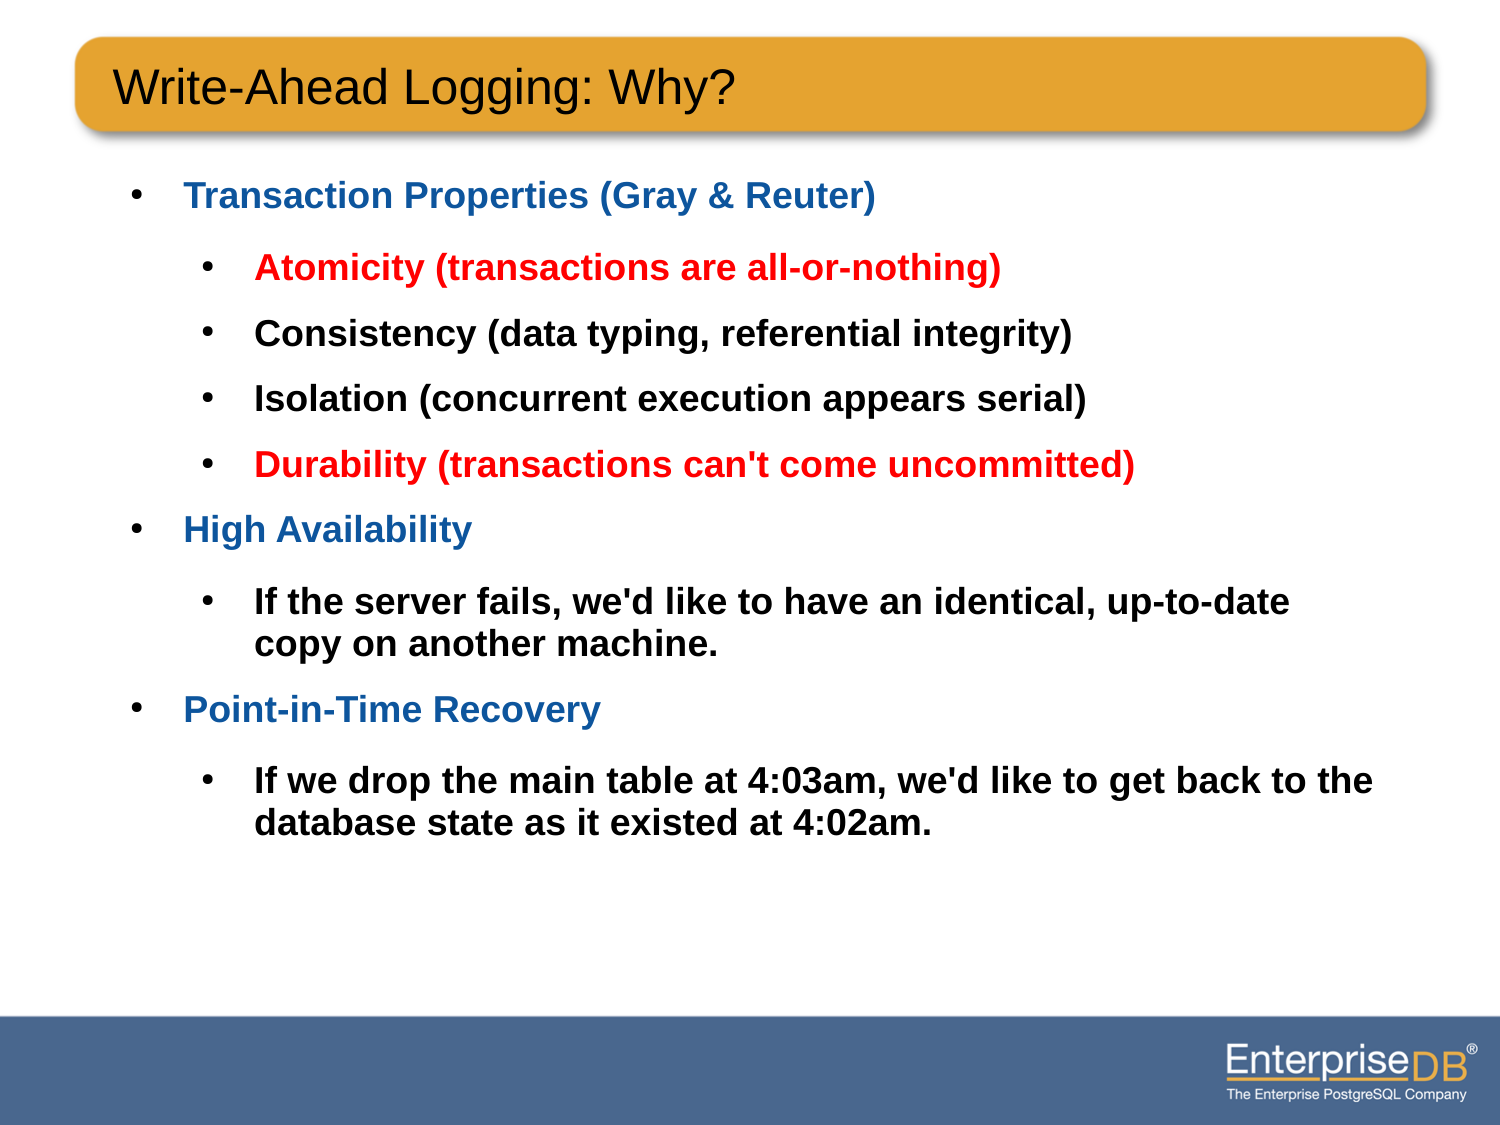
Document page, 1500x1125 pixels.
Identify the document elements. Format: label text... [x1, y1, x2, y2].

list Transaction Properties (Gray & Reuter) Atomicity (transactions are all-or-nothing) Consistency (data typing, referential integrity) Isolation (concurrent execution appears serial) Durability (transactions can't come uncommitted) High Availability If the server fails, we'd like to have an identical, up-to-date copy on another machine. Point-in-Time Recovery If we drop the main table at 4:03am, we'd like to get back to the database state as it existed at 4:02am. [112, 174, 1388, 948]
title Write-Ahead Logging: Why? [112, 37, 1388, 138]
picture [0, 0, 1500, 1125]
